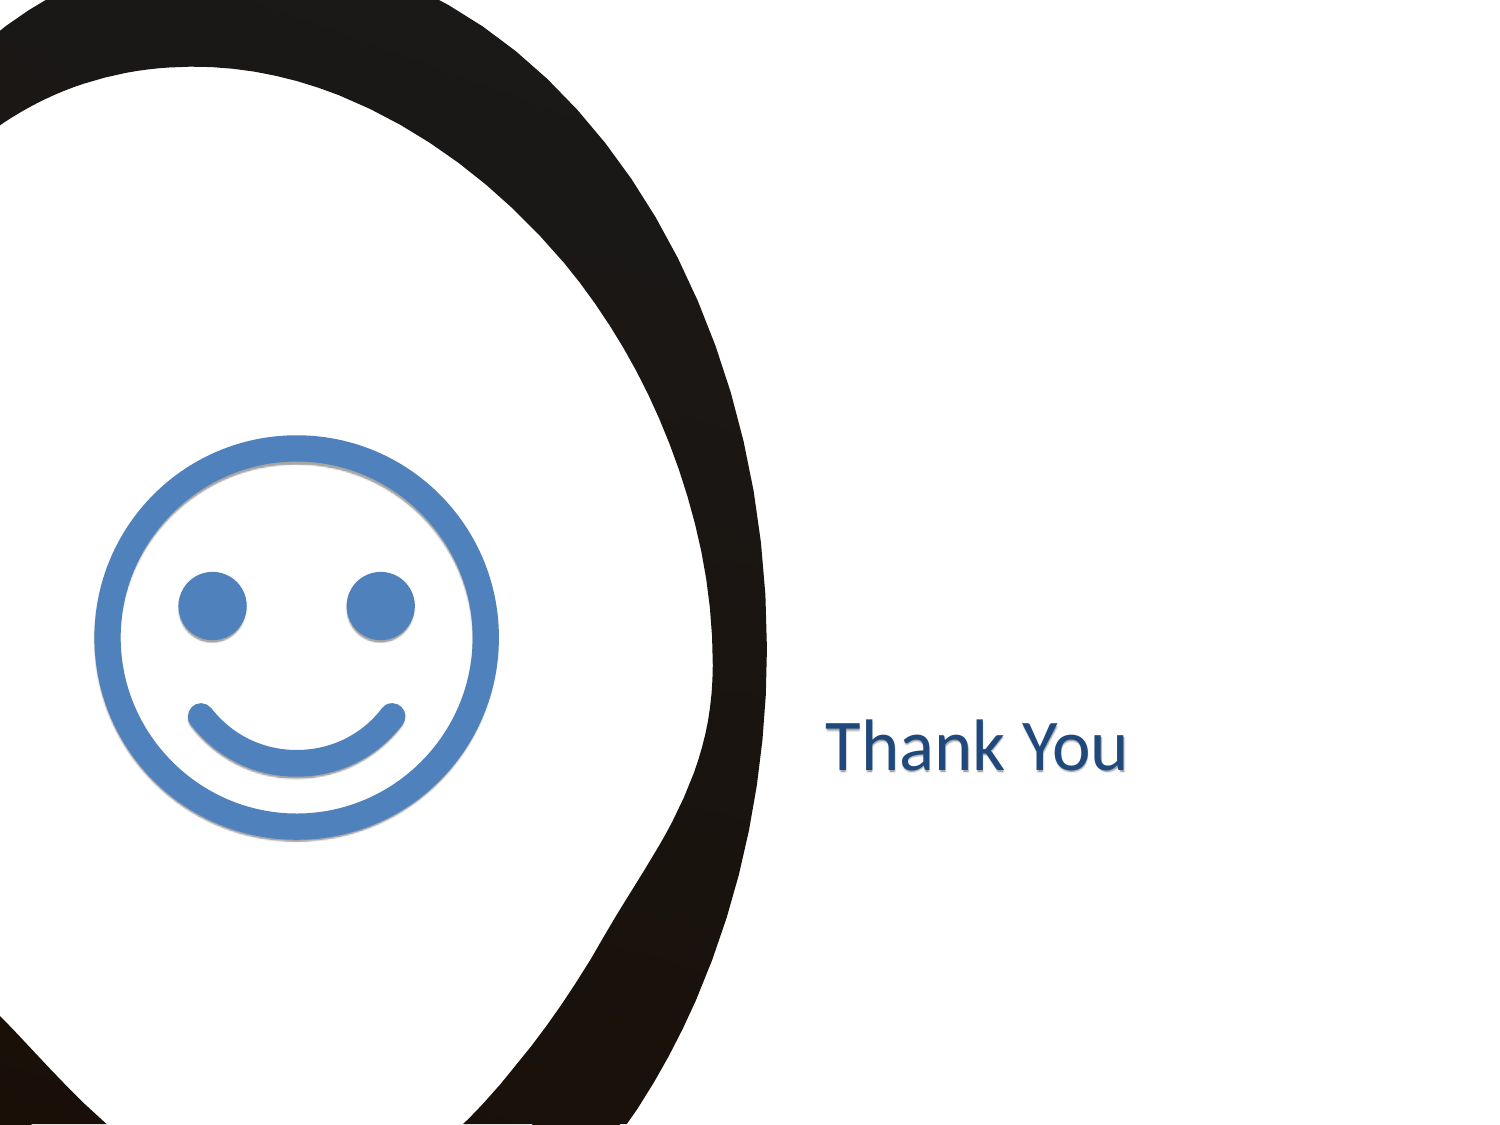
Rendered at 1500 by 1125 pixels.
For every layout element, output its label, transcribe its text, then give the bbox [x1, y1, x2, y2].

title Thank You [810, 700, 1403, 913]
picture [41, 382, 552, 893]
text_box [0, 0, 1500, 1125]
